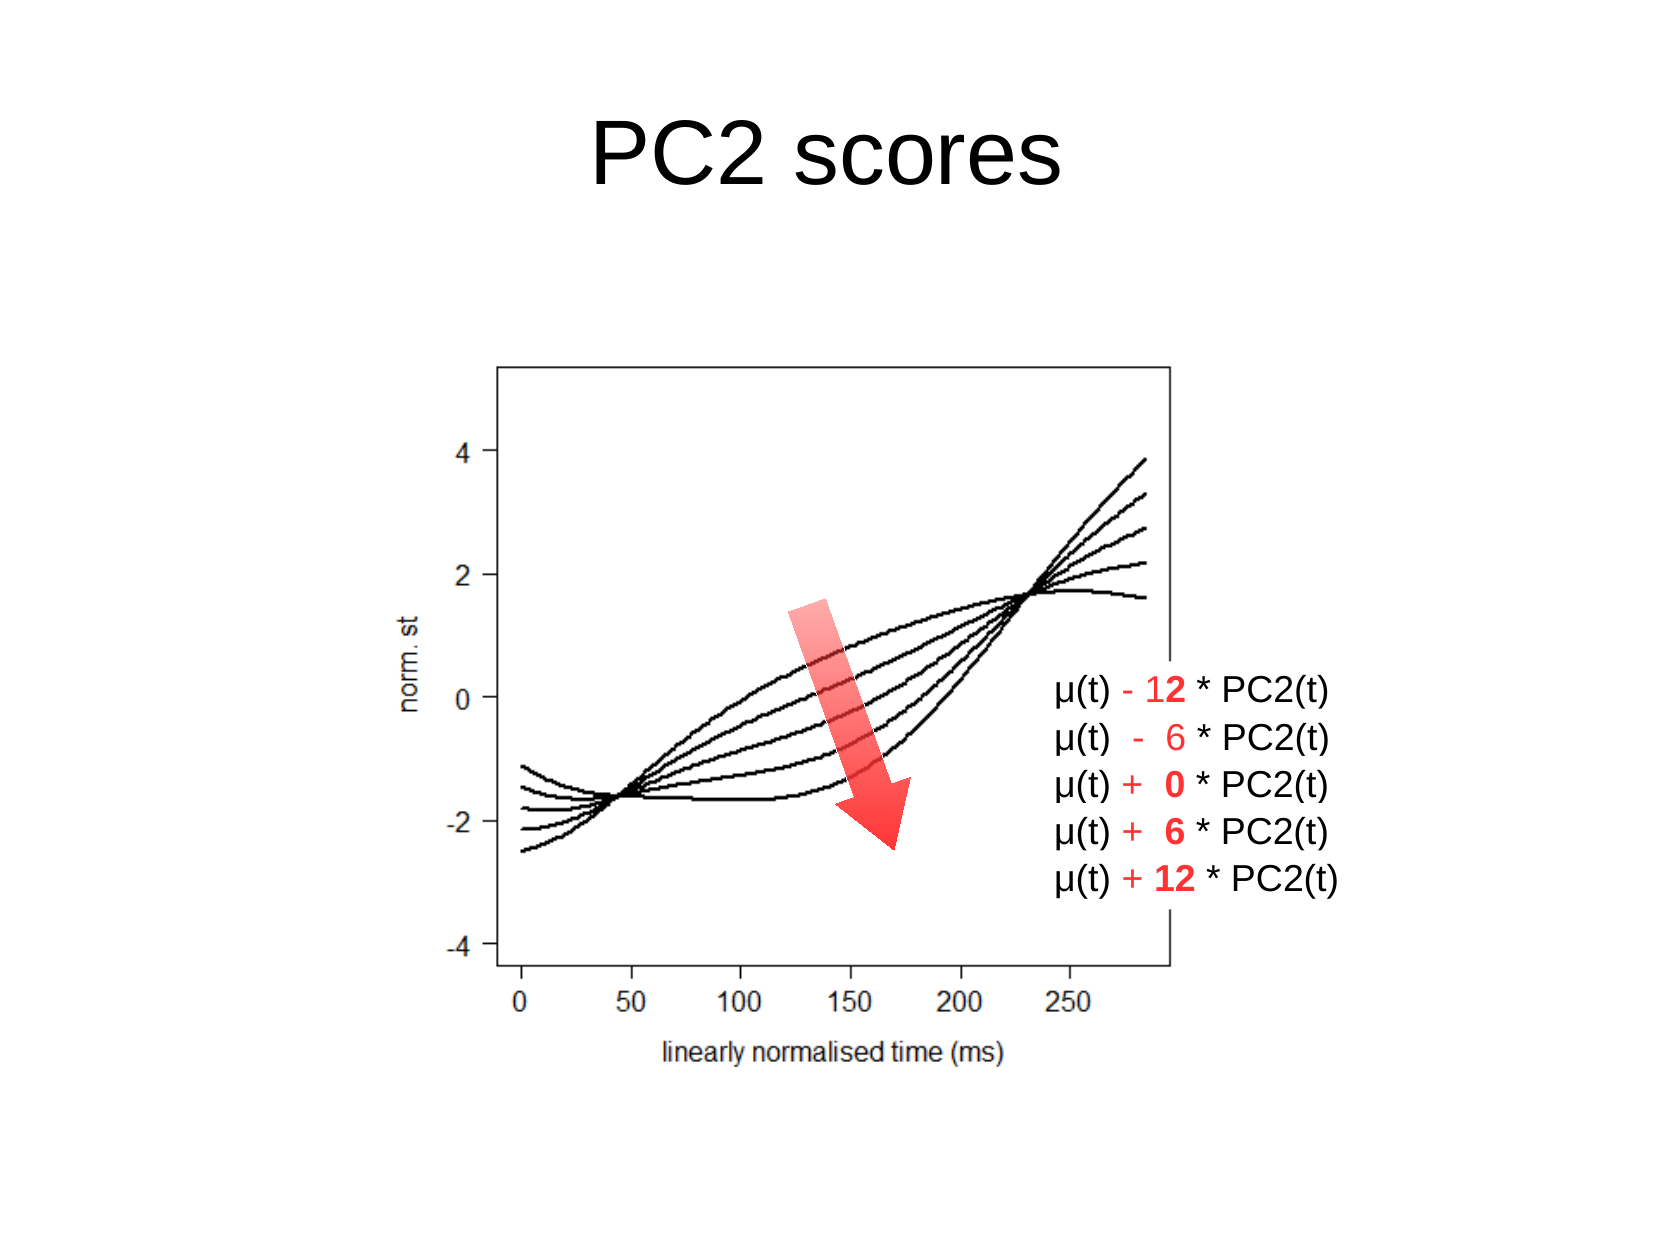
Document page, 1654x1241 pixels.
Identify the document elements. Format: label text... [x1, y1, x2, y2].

text_box μ(t) - 12 * PC2(t) [1039, 661, 1406, 708]
text_box μ(t) + 0 * PC2(t) [1039, 755, 1406, 803]
text_box [787, 597, 912, 852]
title PC2 scores [82, 49, 1571, 257]
text_box μ(t) + 6 * PC2(t) [1039, 803, 1406, 850]
text_box μ(t) - 6 * PC2(t) [1039, 708, 1406, 755]
text_box μ(t) + 12 * PC2(t) [1039, 850, 1406, 910]
picture [395, 265, 1223, 1093]
